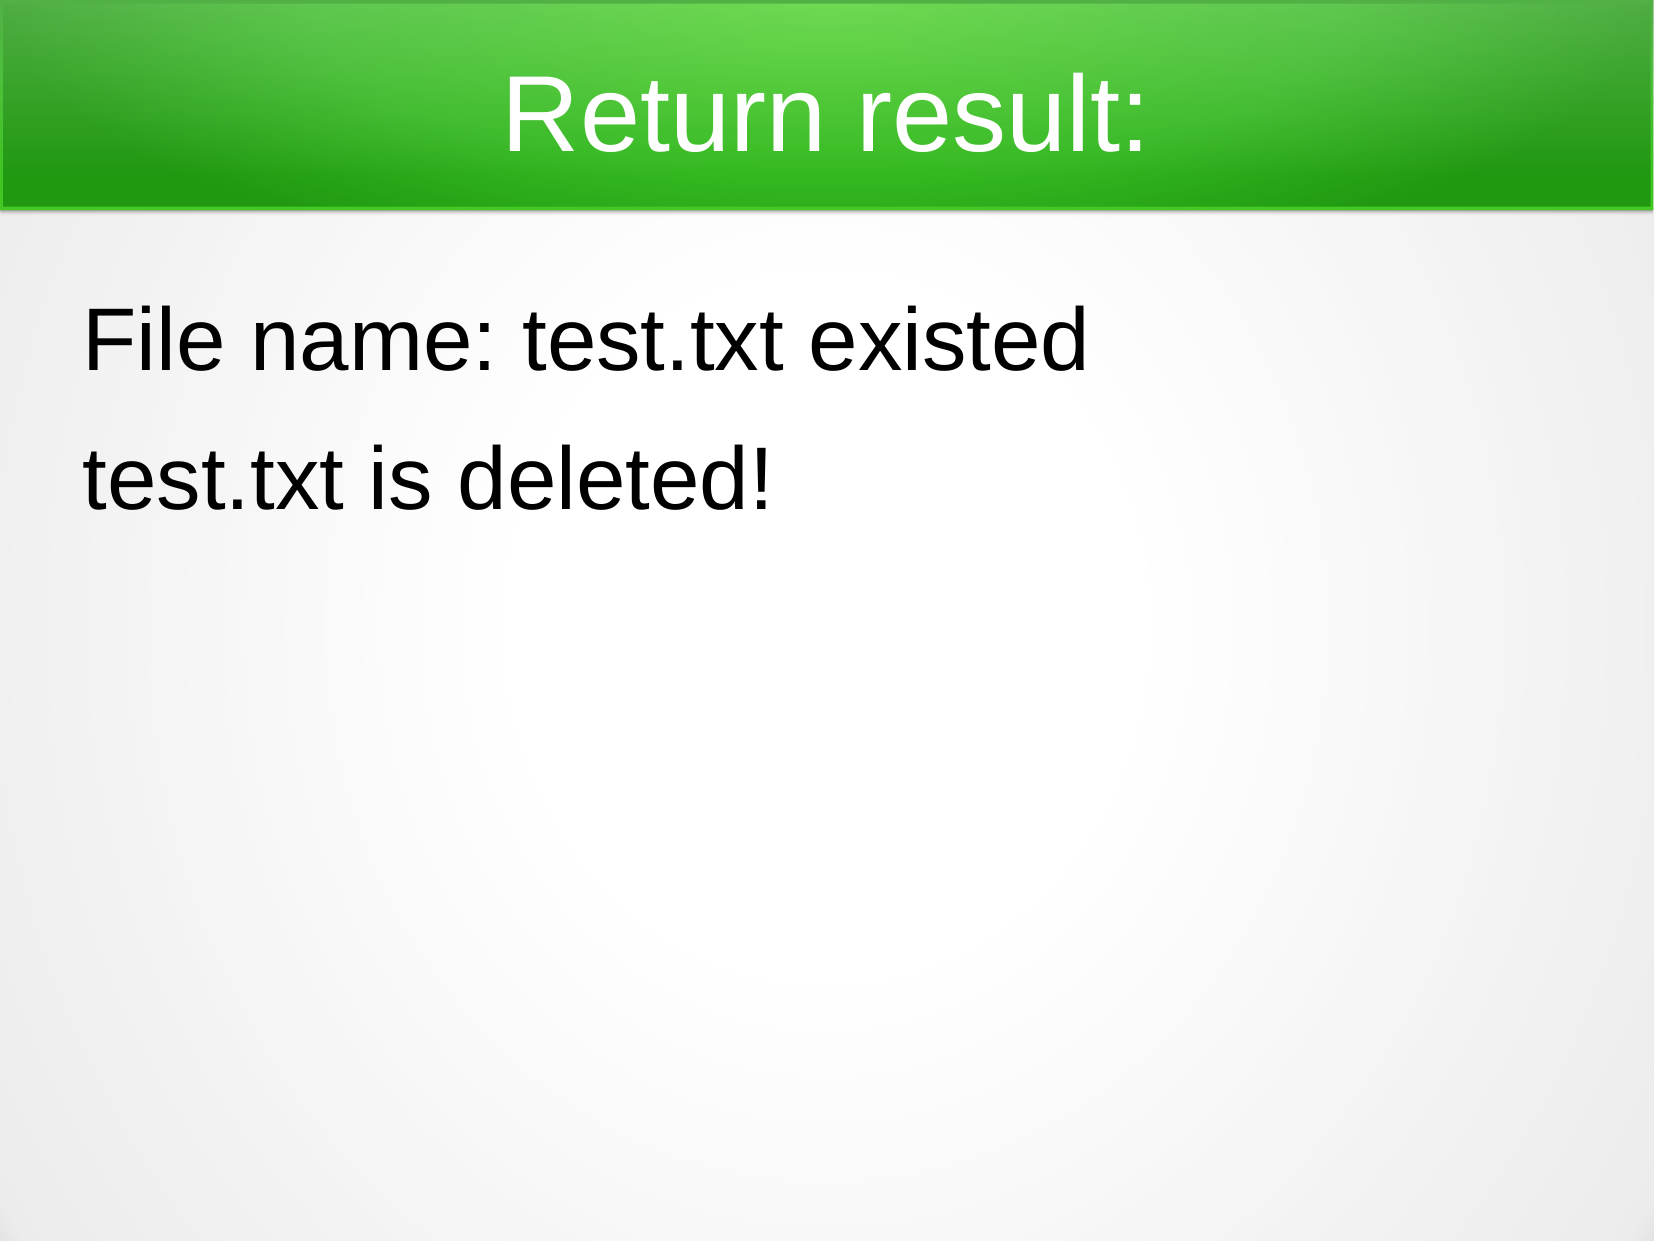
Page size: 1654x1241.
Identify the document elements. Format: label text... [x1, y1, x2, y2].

title Return result: [82, 49, 1571, 179]
list File name: test.txt existed test.txt is deleted! [82, 290, 1538, 1010]
